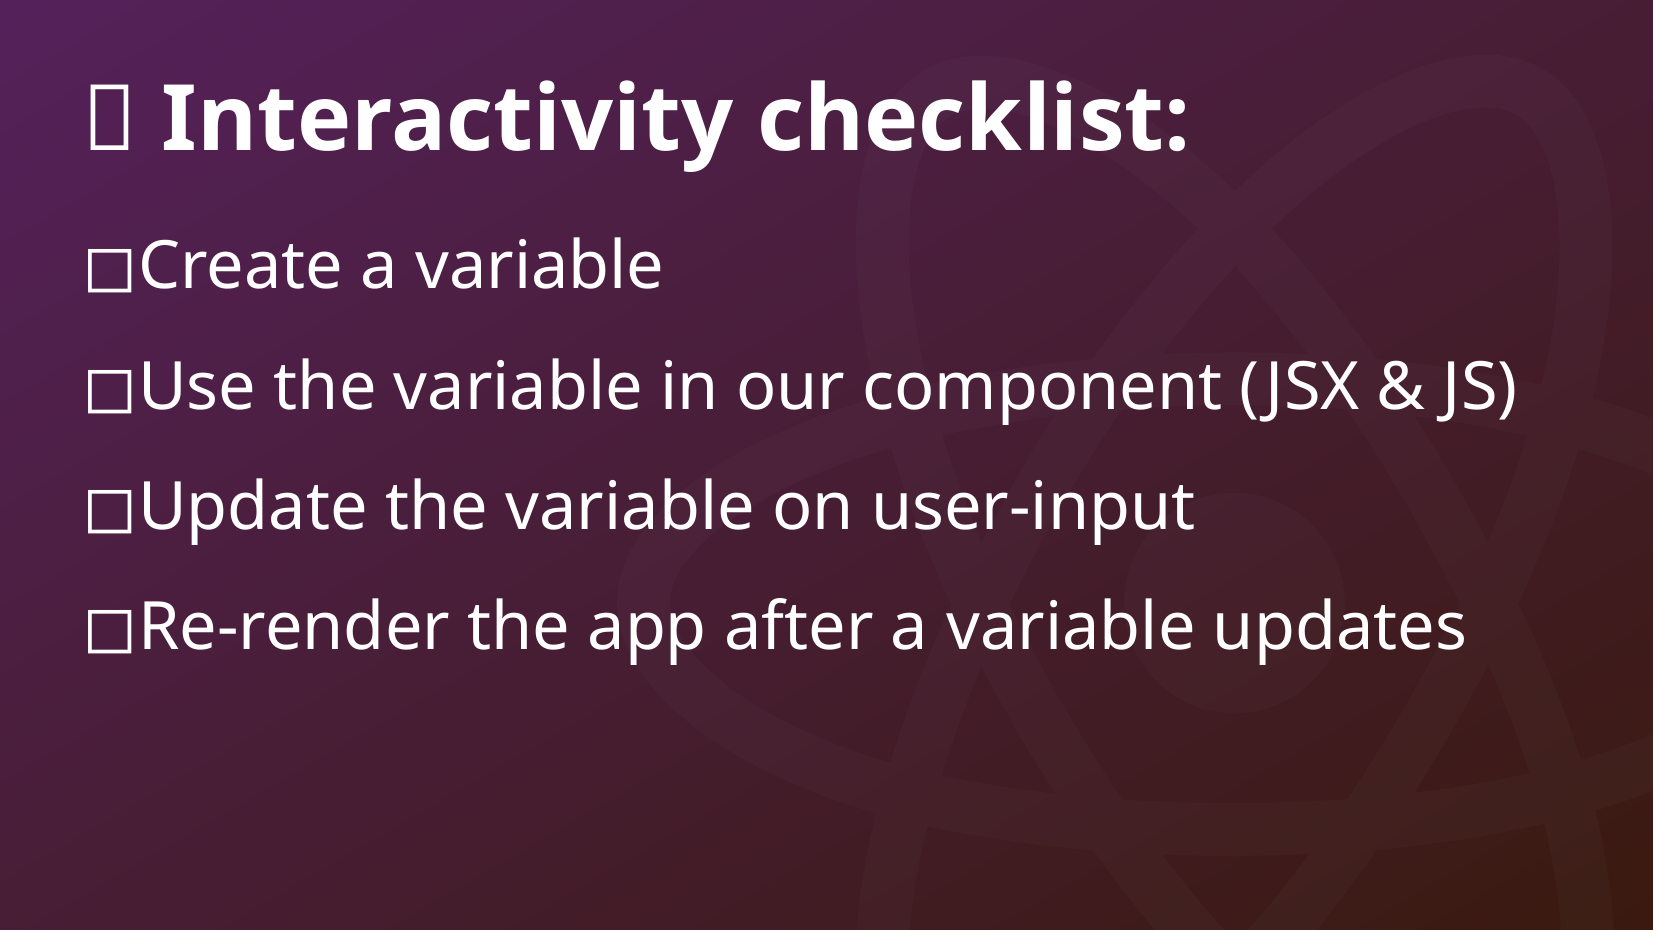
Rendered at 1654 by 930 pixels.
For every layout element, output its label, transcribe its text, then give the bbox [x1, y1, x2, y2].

title 📃 Interactivity checklist: [82, 37, 1571, 193]
list ◻️Create a variable ◻️Use the variable in our component (JSX & JS) ◻️Update the variable on user-input ◻️Re-render the app after a variable updates [82, 217, 1571, 757]
